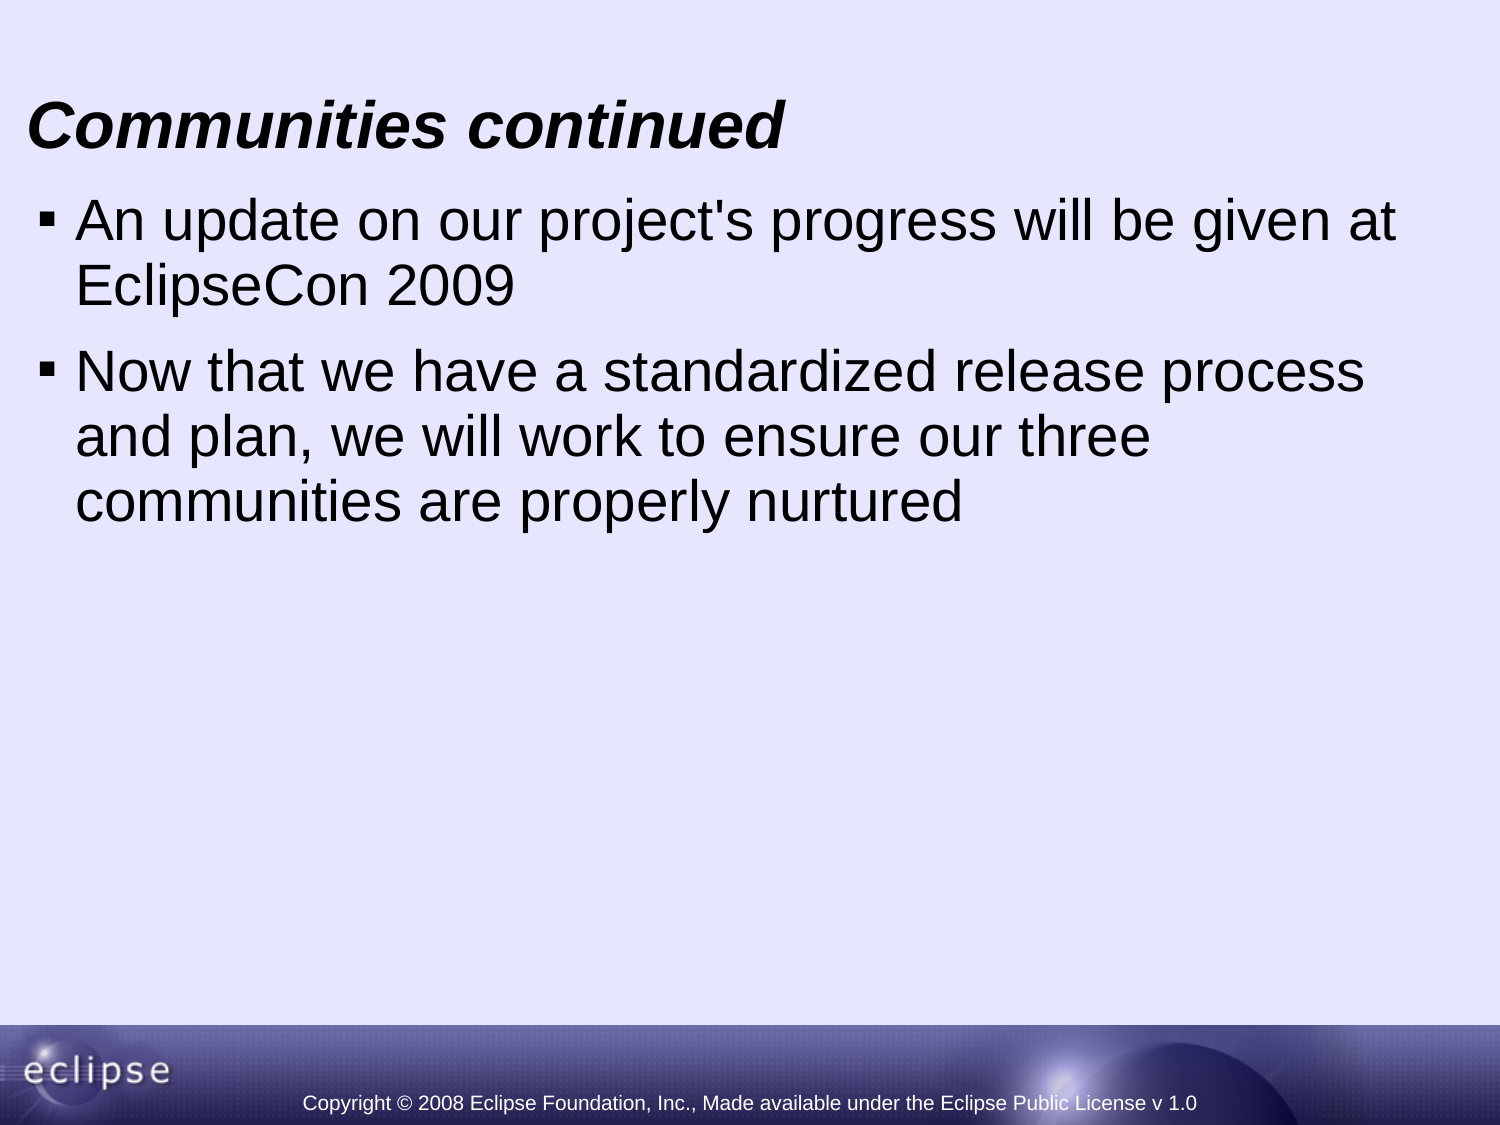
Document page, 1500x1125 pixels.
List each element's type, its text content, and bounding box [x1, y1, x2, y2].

title Communities continued [26, 90, 1474, 166]
picture [0, 1025, 1500, 1125]
list An update on our project's progress will be given at EclipseCon 2009 Now that we have a standardized release process and plan, we will work to ensure our three communities are properly nurtured [37, 187, 1463, 1006]
